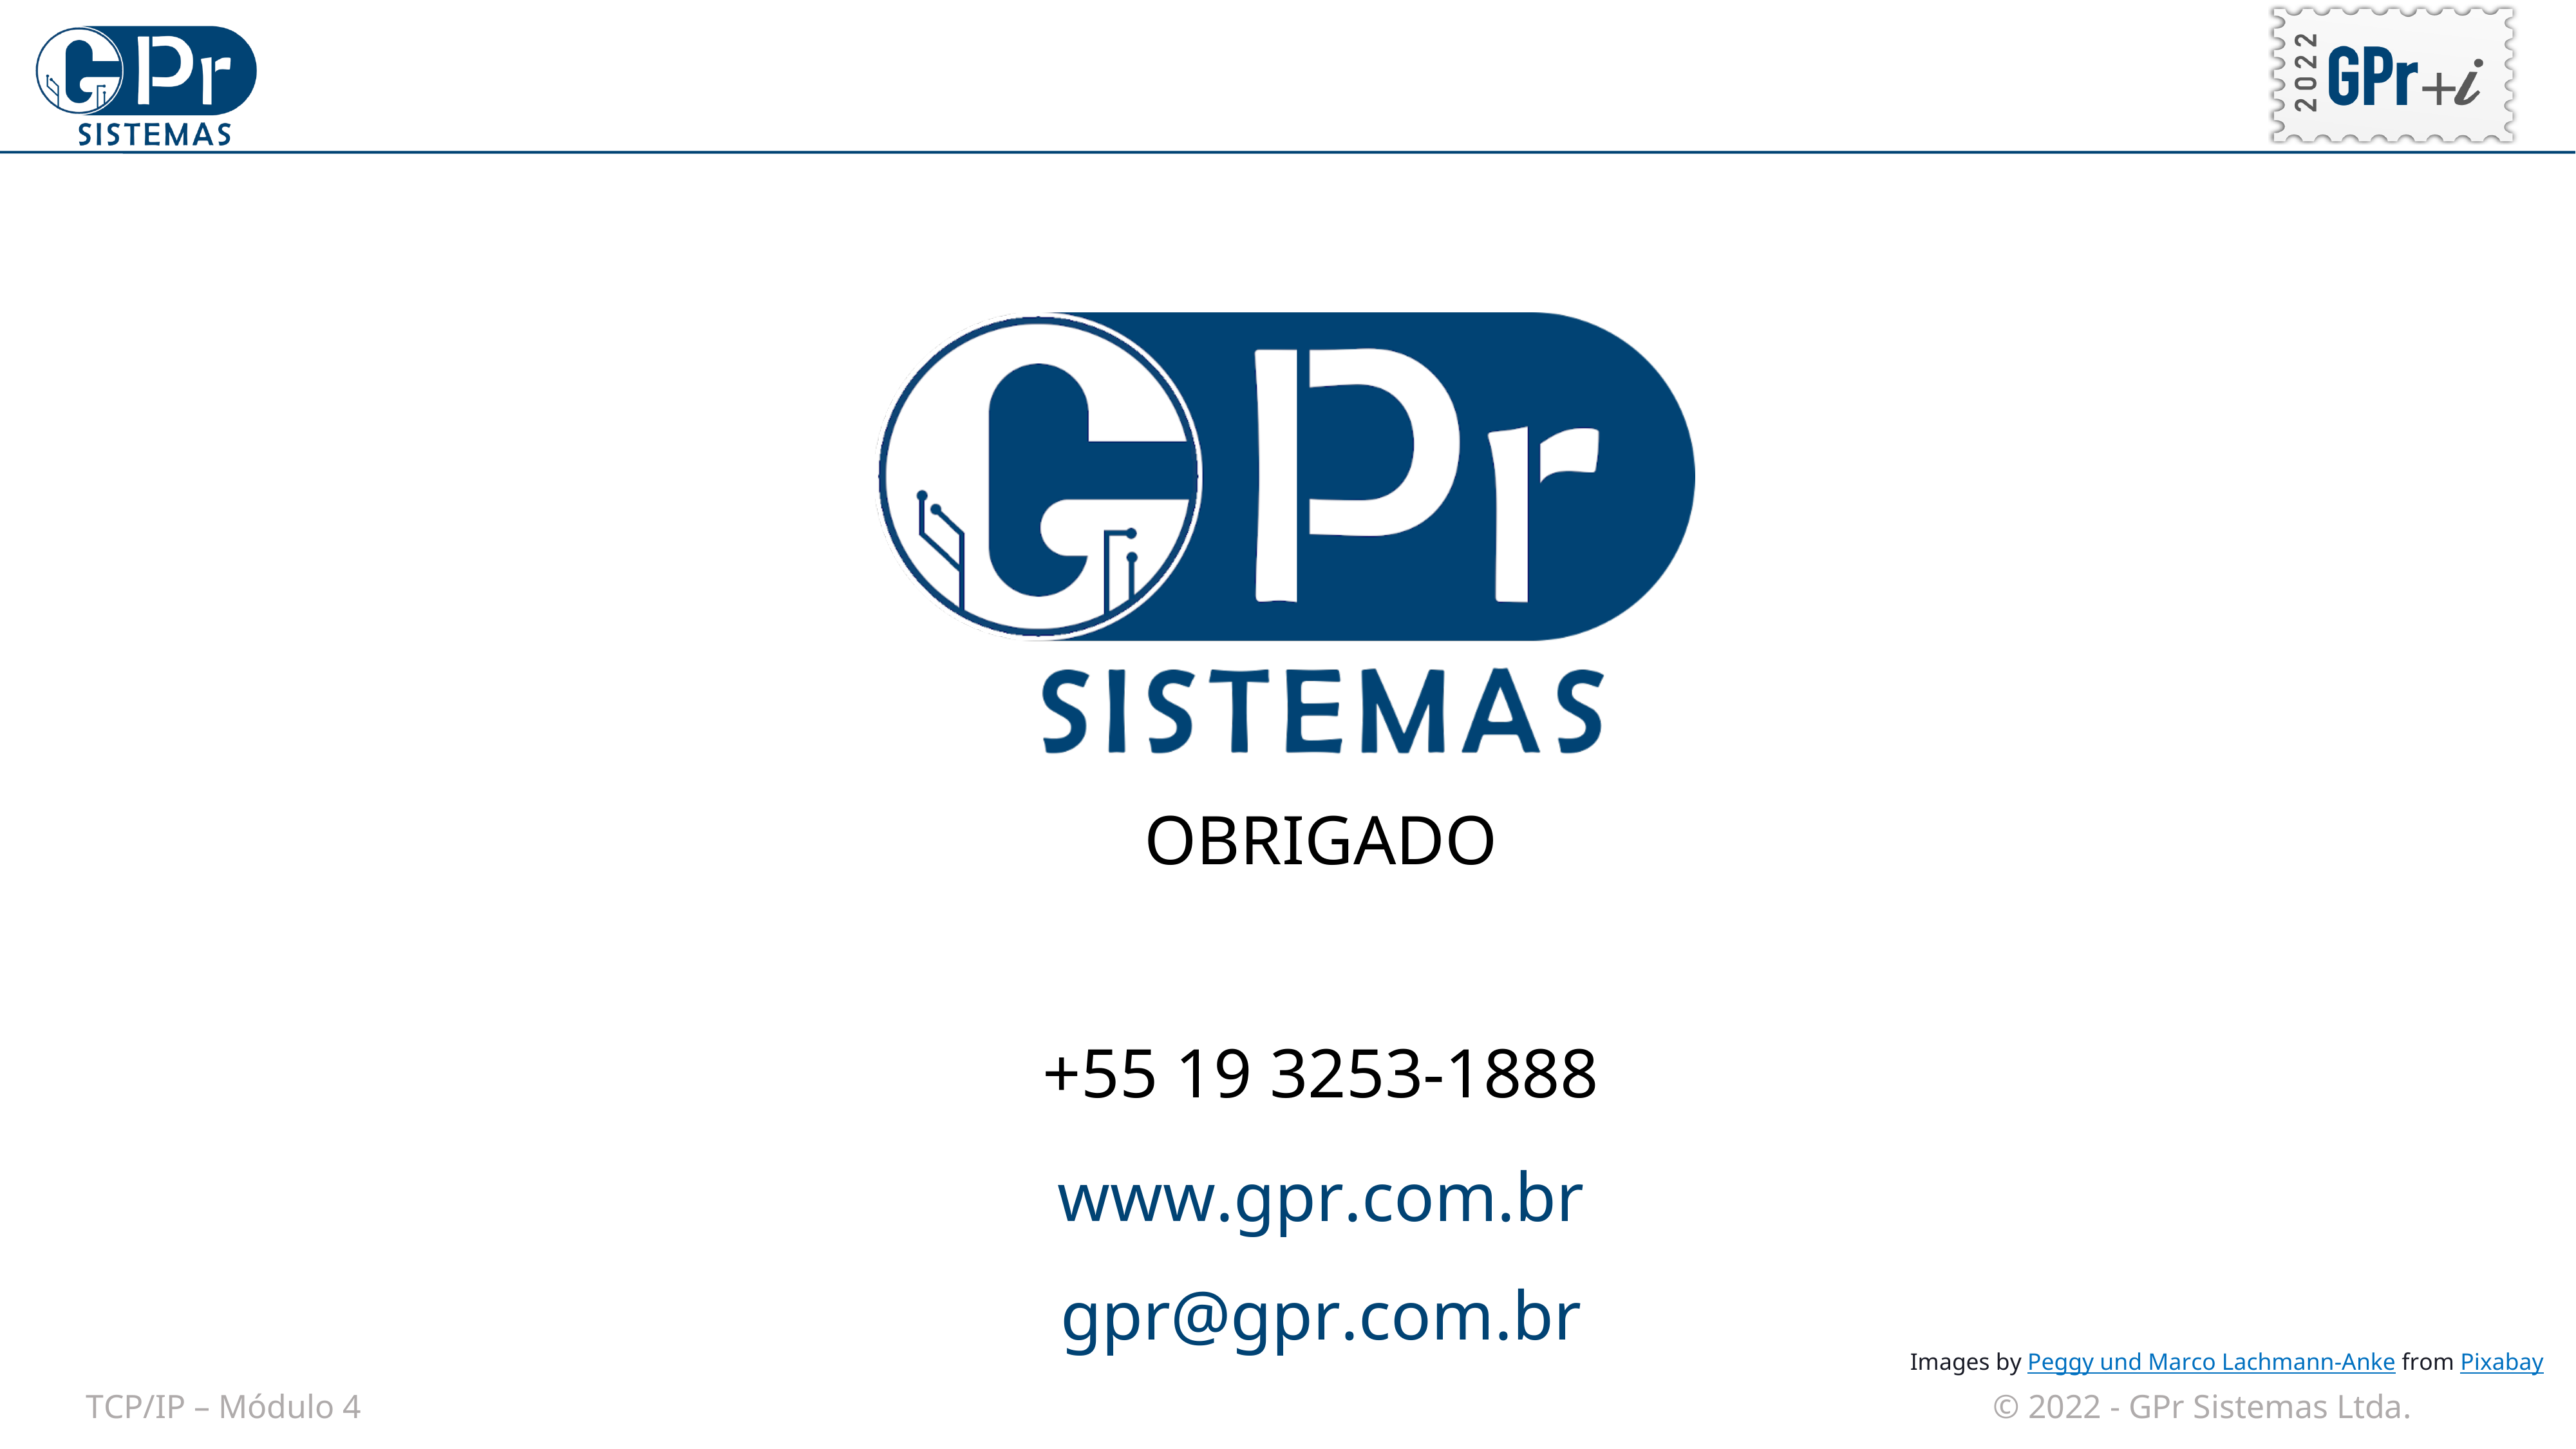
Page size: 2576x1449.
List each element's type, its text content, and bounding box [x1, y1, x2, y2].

text_box OBRIGADO +55 19 3253-1888 www.gpr.com.br gpr@gpr.com.br [660, 804, 1982, 1363]
text_box Images by Peggy und Marco Lachmann-Anke from Pixabay [1904, 1343, 2487, 1383]
picture [874, 312, 1695, 761]
picture [2268, 4, 2519, 145]
picture [34, 26, 257, 147]
